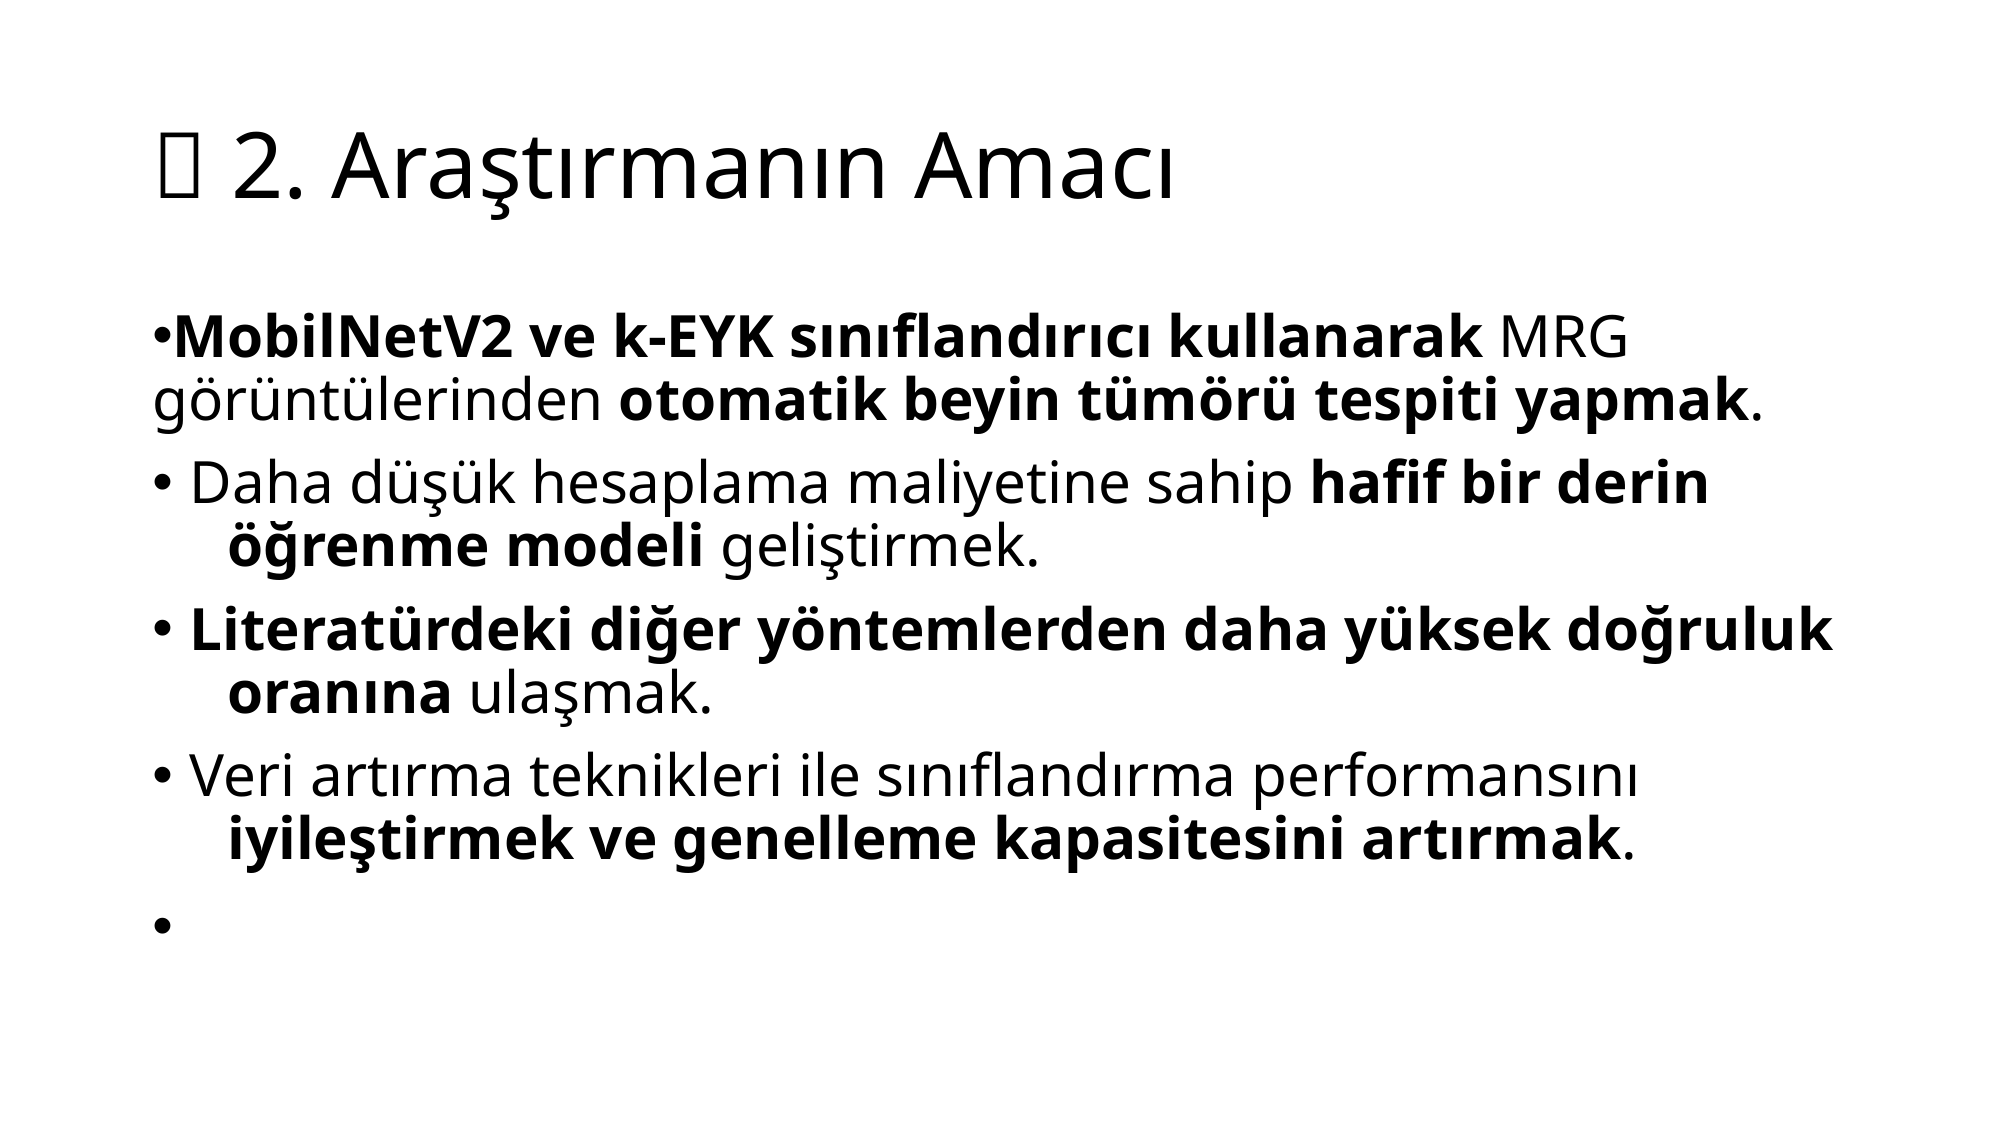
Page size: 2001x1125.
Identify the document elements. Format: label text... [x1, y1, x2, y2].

title 📌 2. Araştırmanın Amacı [137, 59, 1863, 278]
list MobilNetV2 ve k-EYK sınıflandırıcı kullanarak MRG görüntülerinden otomatik beyin tümörü tespiti yapmak. Daha düşük hesaplama maliyetine sahip hafif bir derin öğrenme modeli geliştirmek. Literatürdeki diğer yöntemlerden daha yüksek doğruluk oranına ulaşmak. Veri artırma teknikleri ile sınıflandırma performansını iyileştirmek ve genelleme kapasitesini artırmak. [137, 299, 1863, 1014]
